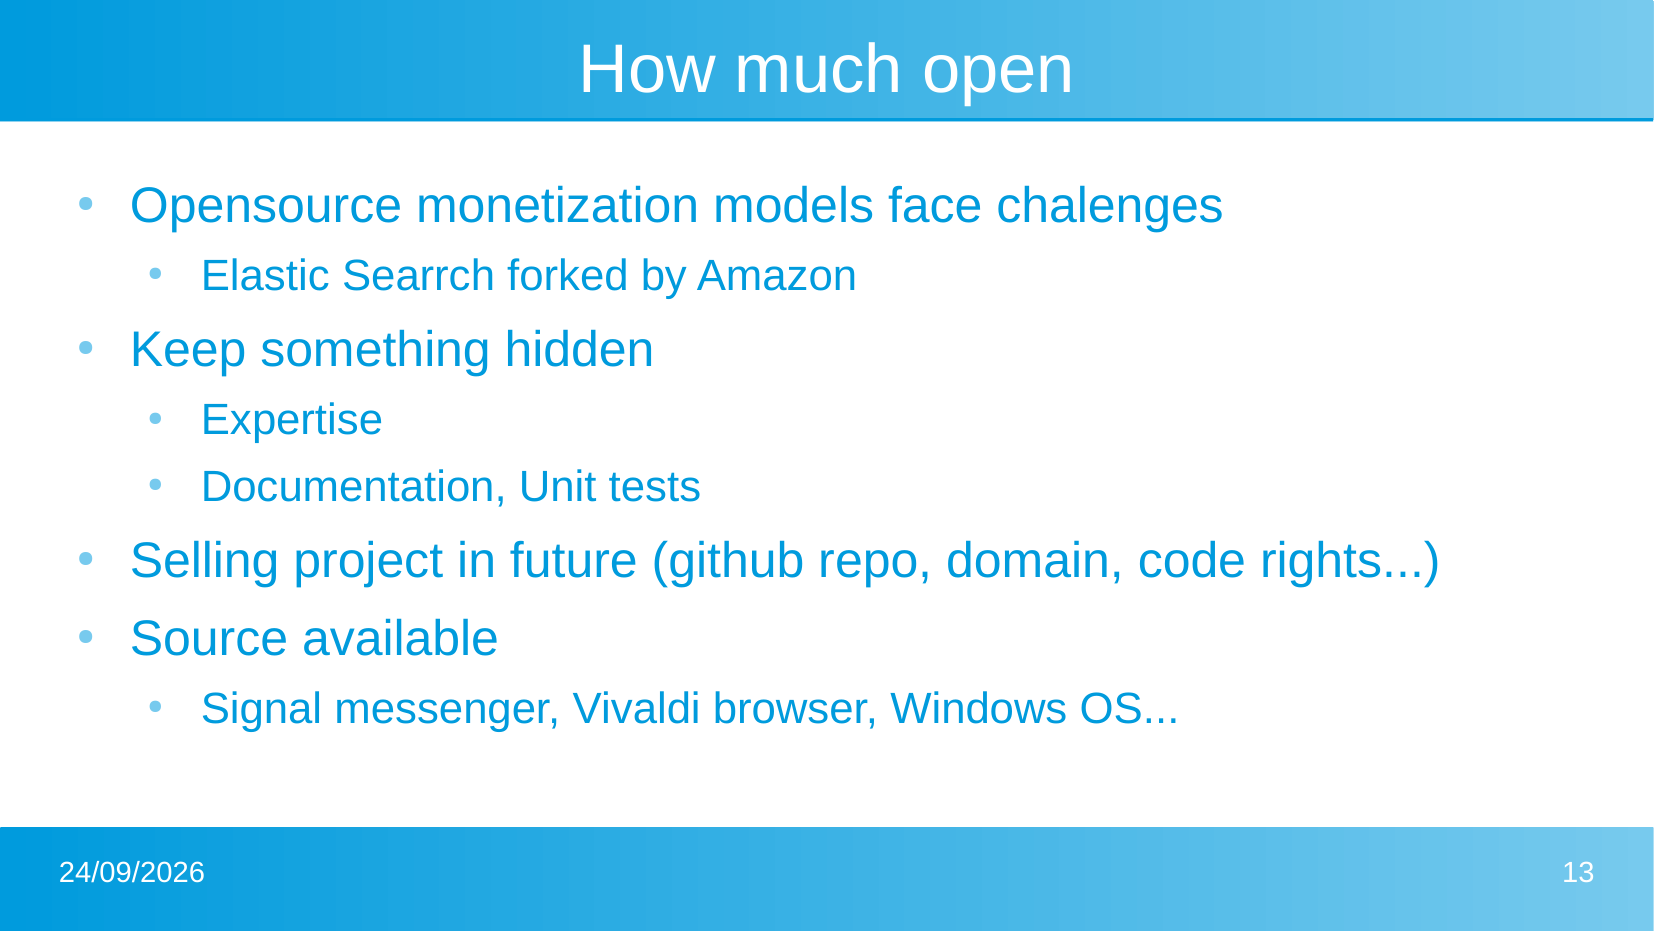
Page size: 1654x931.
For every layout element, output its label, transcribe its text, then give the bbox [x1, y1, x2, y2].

title How much open [59, 29, 1595, 108]
list Opensource monetization models face chalenges Elastic Searrch forked by Amazon Keep something hidden Expertise Documentation, Unit tests Selling project in future (github repo, domain, code rights...) Source available Signal messenger, Vivaldi browser, Windows OS... [59, 177, 1595, 768]
